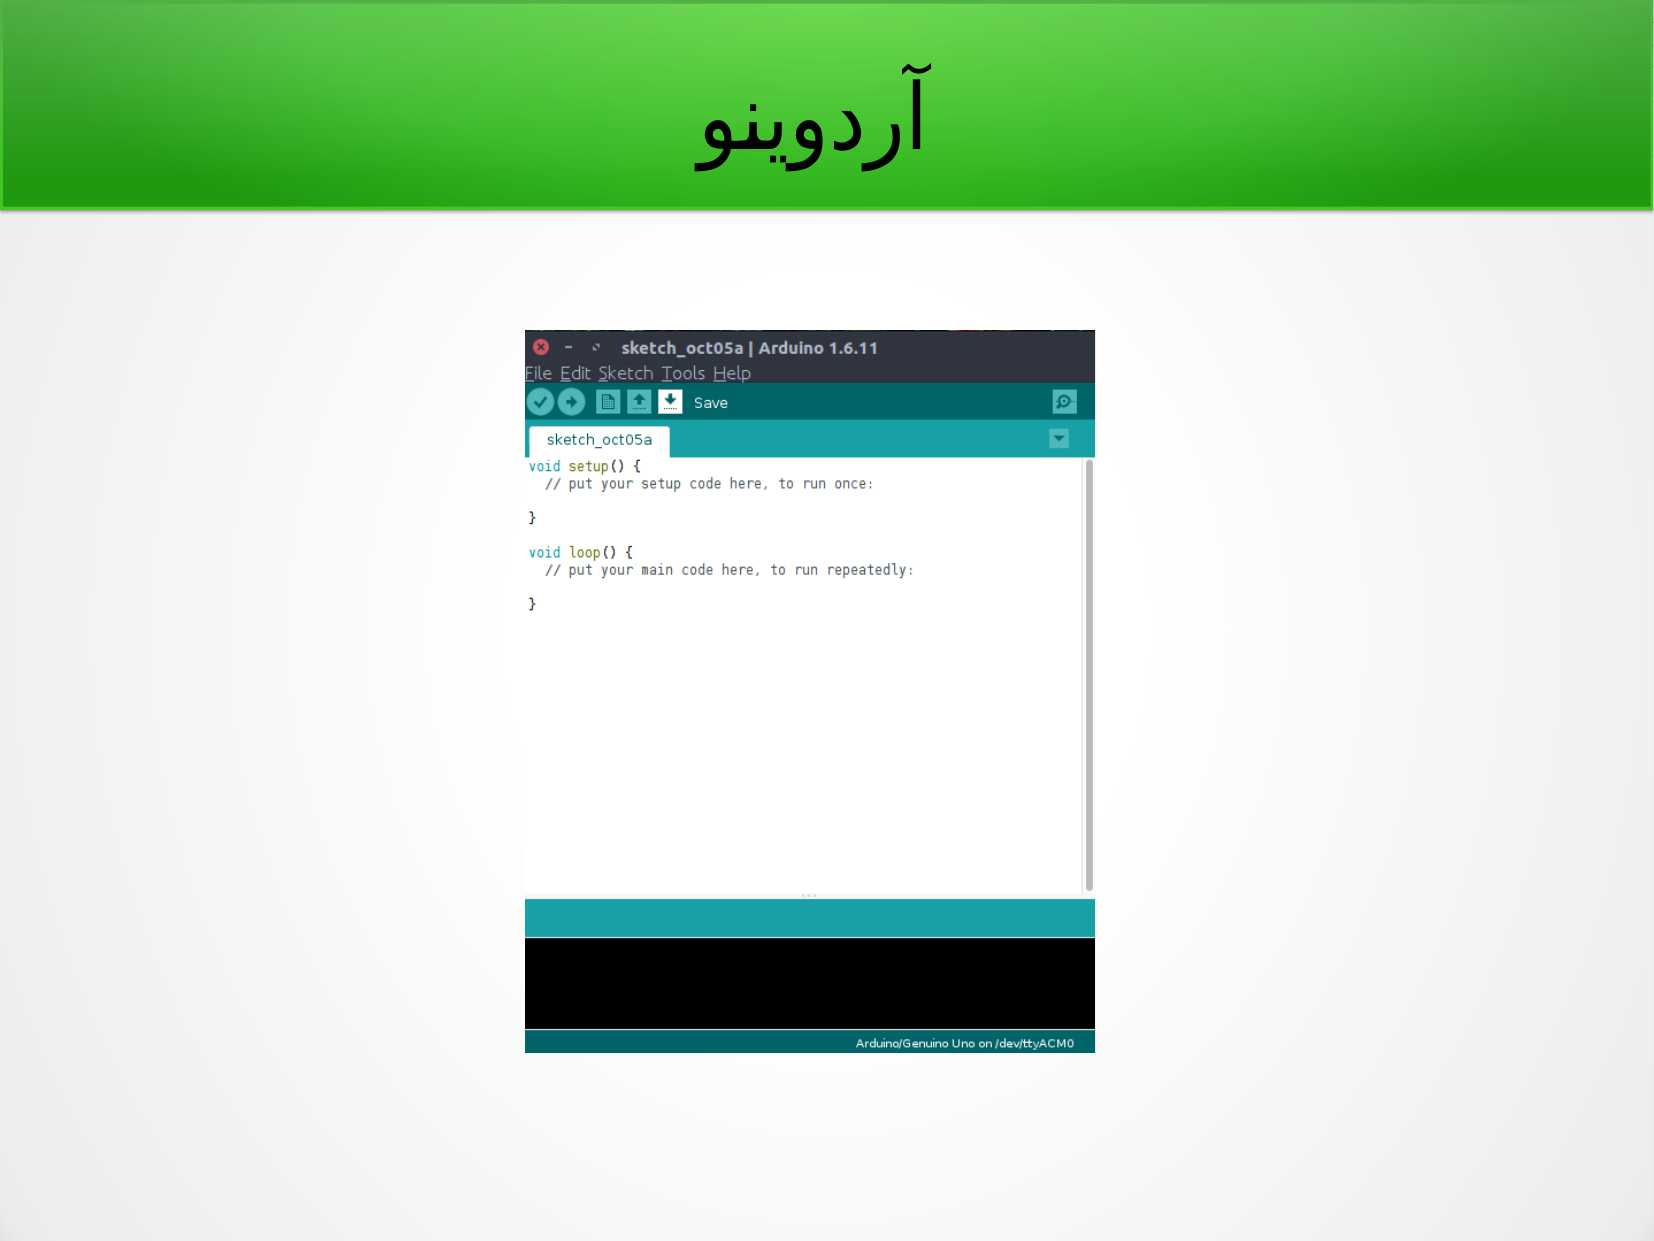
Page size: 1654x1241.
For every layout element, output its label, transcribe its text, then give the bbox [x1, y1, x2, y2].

title آردوینو [82, 47, 1571, 189]
picture [525, 330, 1096, 1053]
